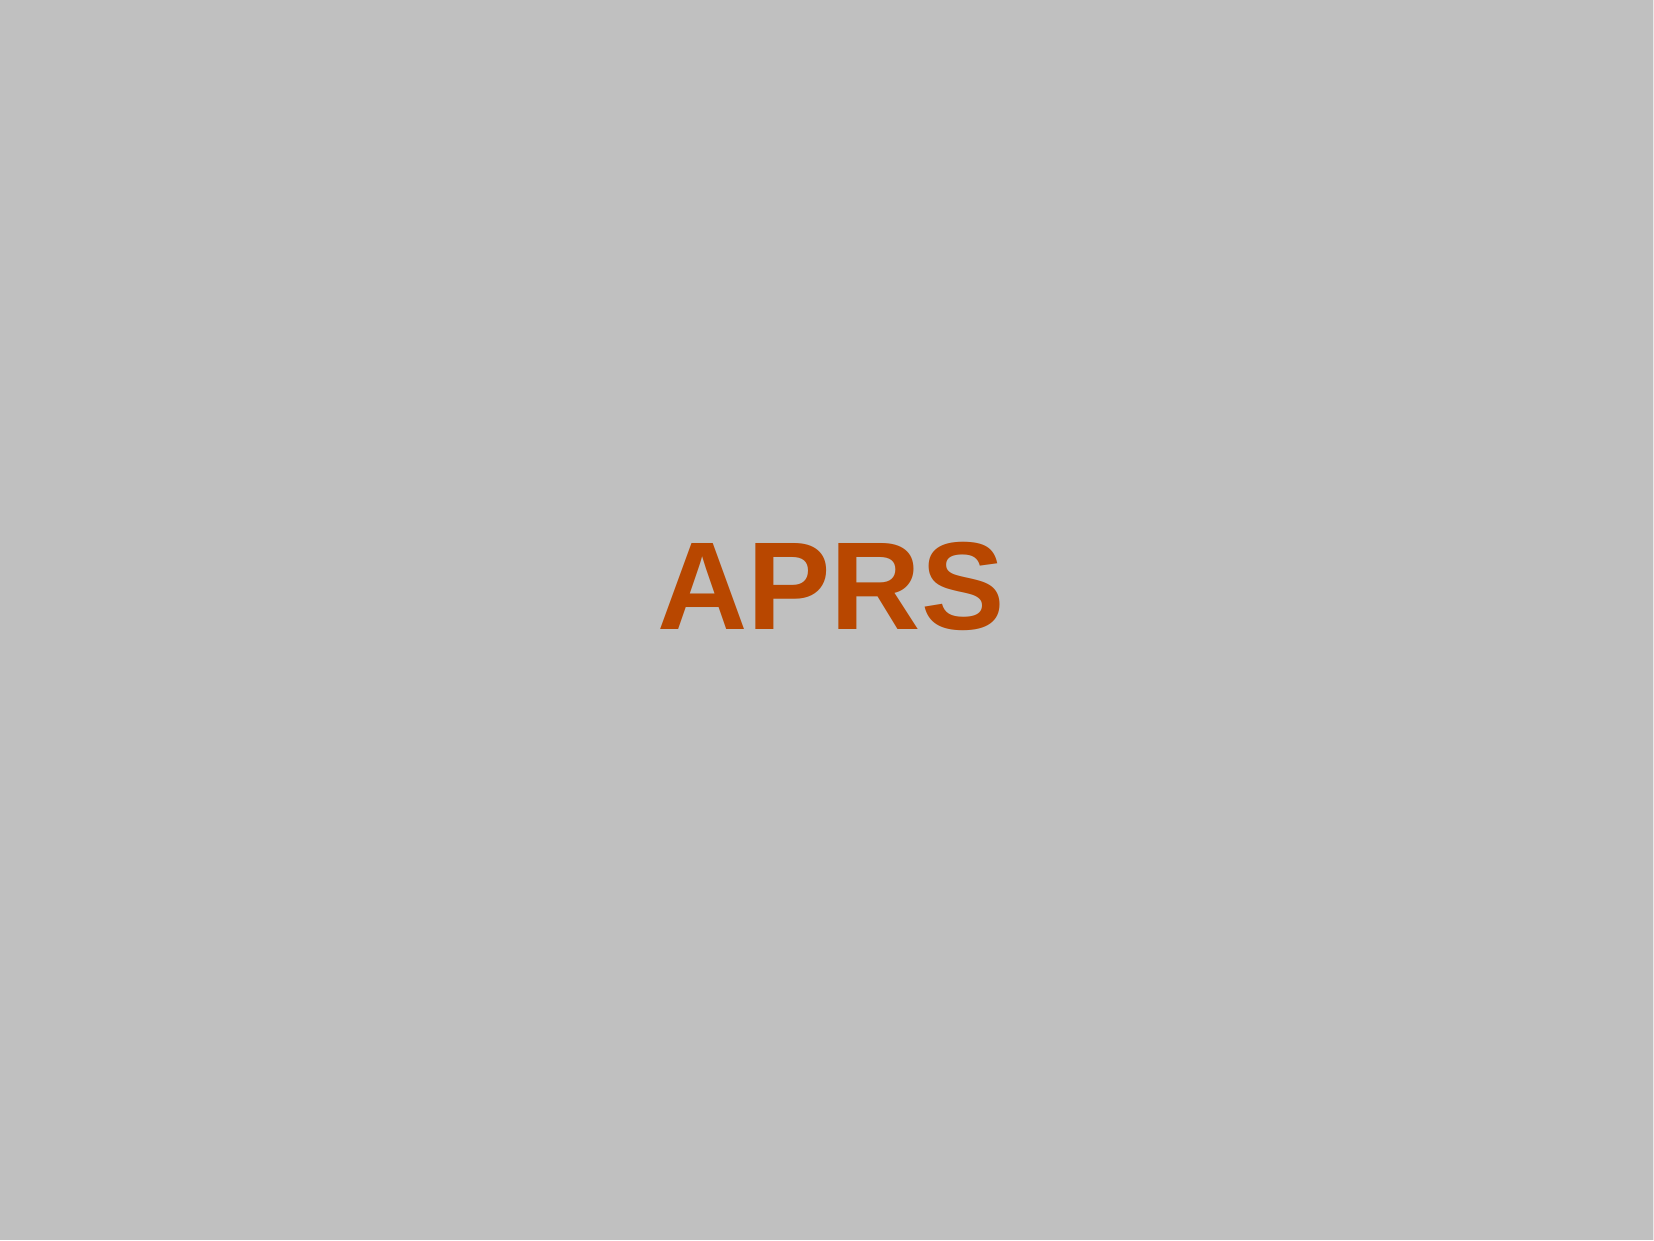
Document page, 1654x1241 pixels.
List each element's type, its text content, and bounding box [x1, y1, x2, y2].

title APRS [86, 482, 1576, 691]
